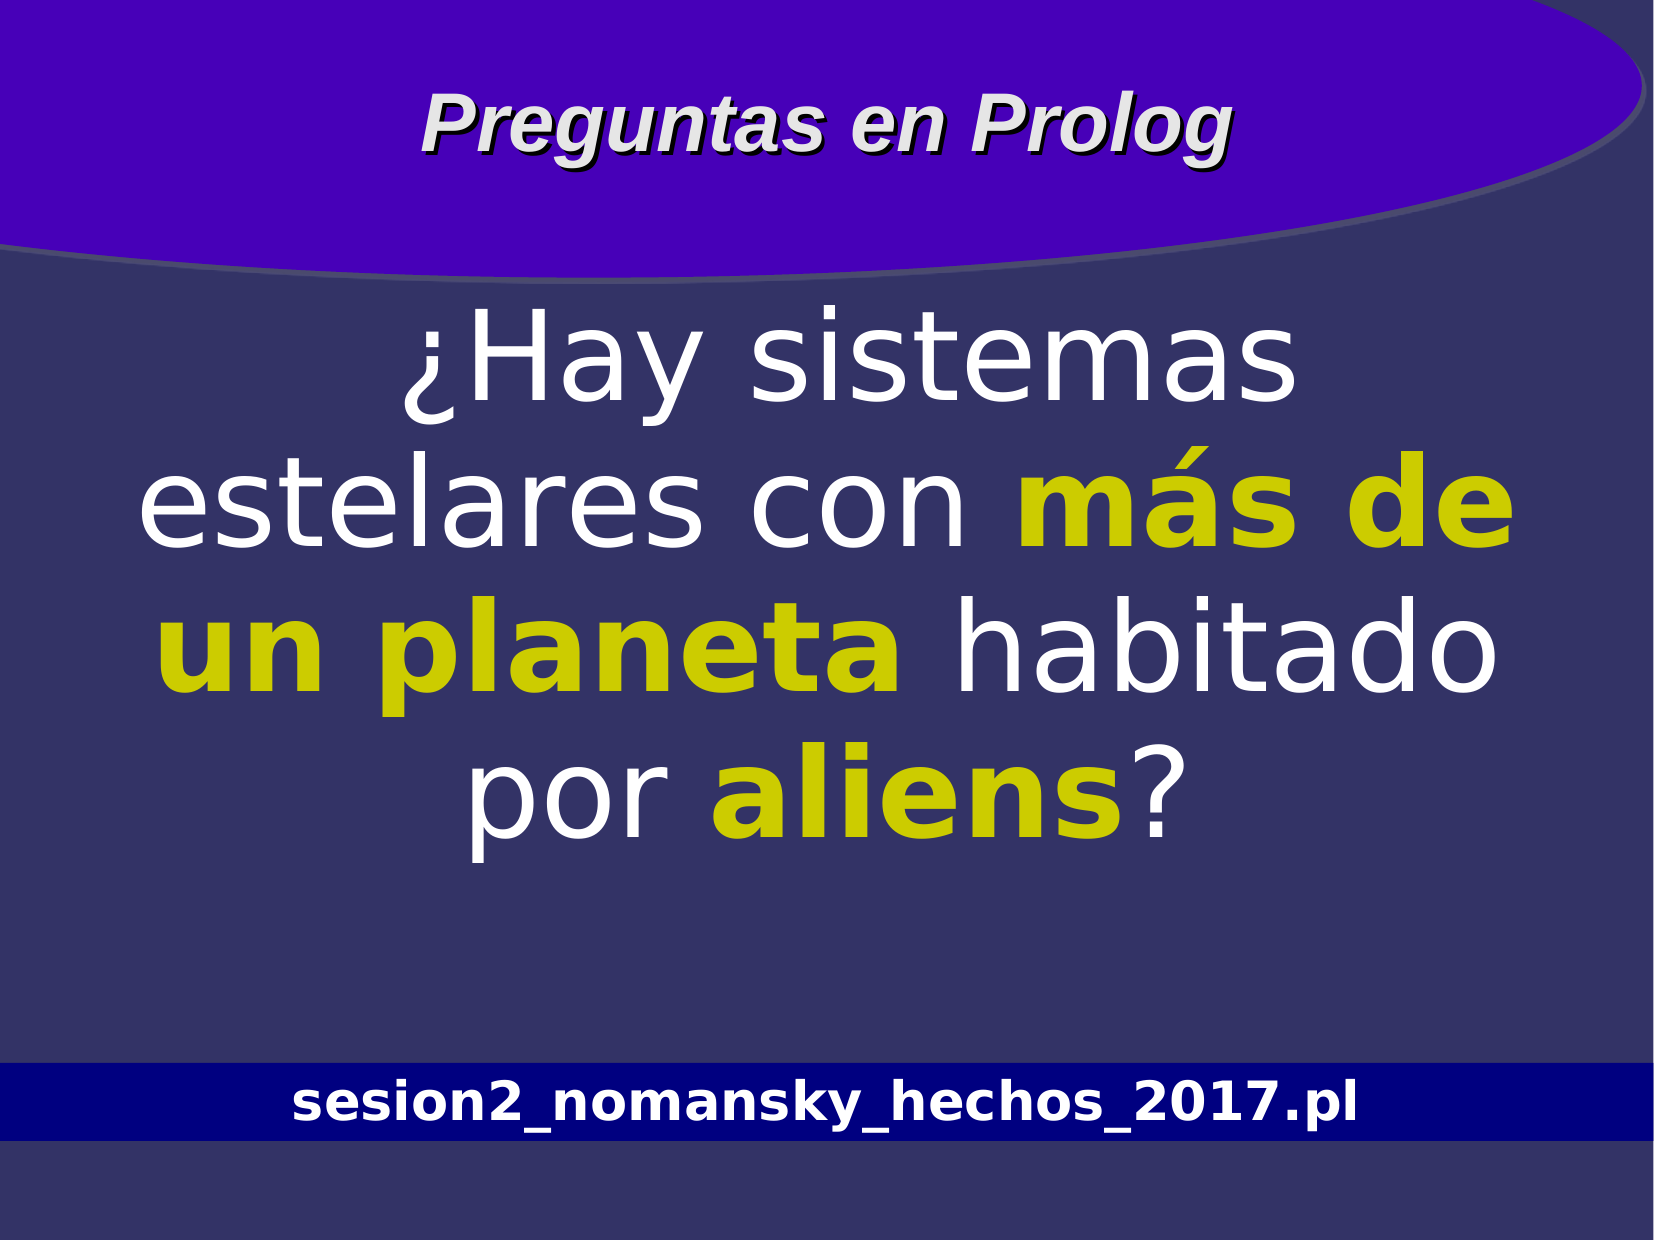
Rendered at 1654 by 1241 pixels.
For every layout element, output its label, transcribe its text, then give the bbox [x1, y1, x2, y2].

text_box ¿Hay sistemas estelares con más de un planeta habitado por aliens? [59, 277, 1595, 875]
text_box sesion2_nomansky_hechos_2017.pl [0, 1062, 1654, 1141]
title Preguntas en Prolog [121, 19, 1534, 227]
